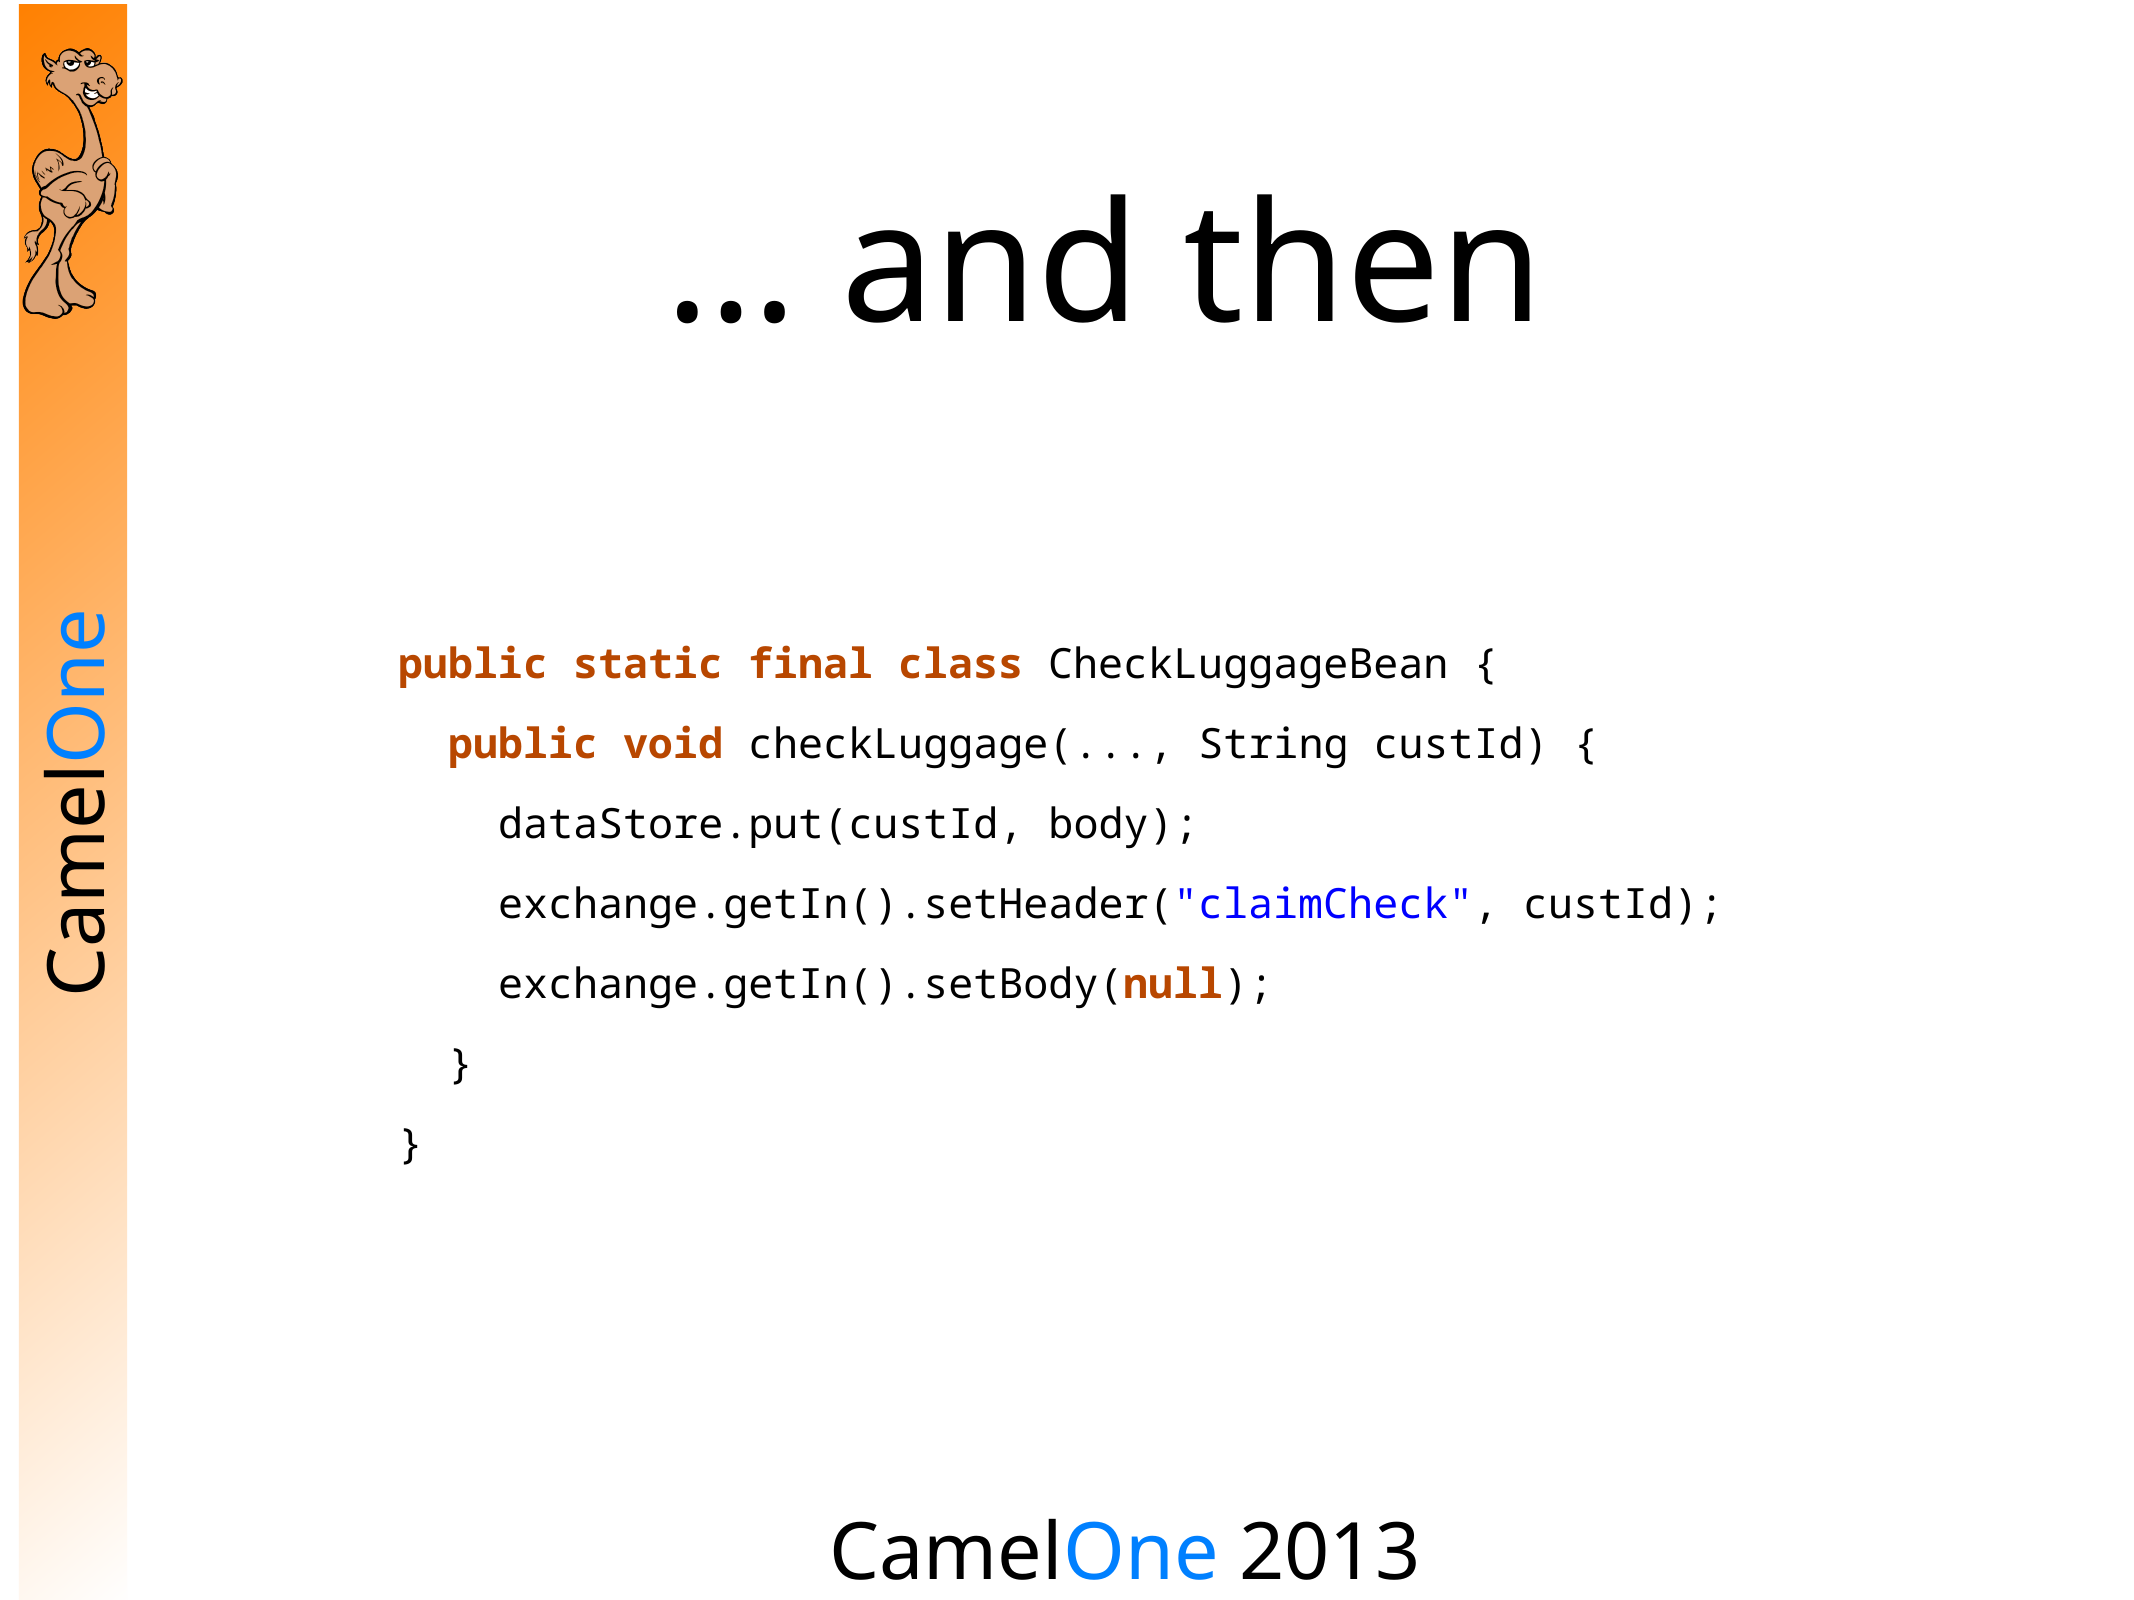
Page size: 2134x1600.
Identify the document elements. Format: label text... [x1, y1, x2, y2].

title Q&A [18, 339, 128, 433]
picture [22, 48, 123, 319]
list public static final class CheckLuggageBean { public void checkLuggage(..., String custId) { dataStore.put(custId, body); exchange.getIn().setHeader("claimCheck", custId); exchange.getIn().setBody(null); } } [389, 478, 1973, 1453]
title … and then [228, 146, 1981, 364]
